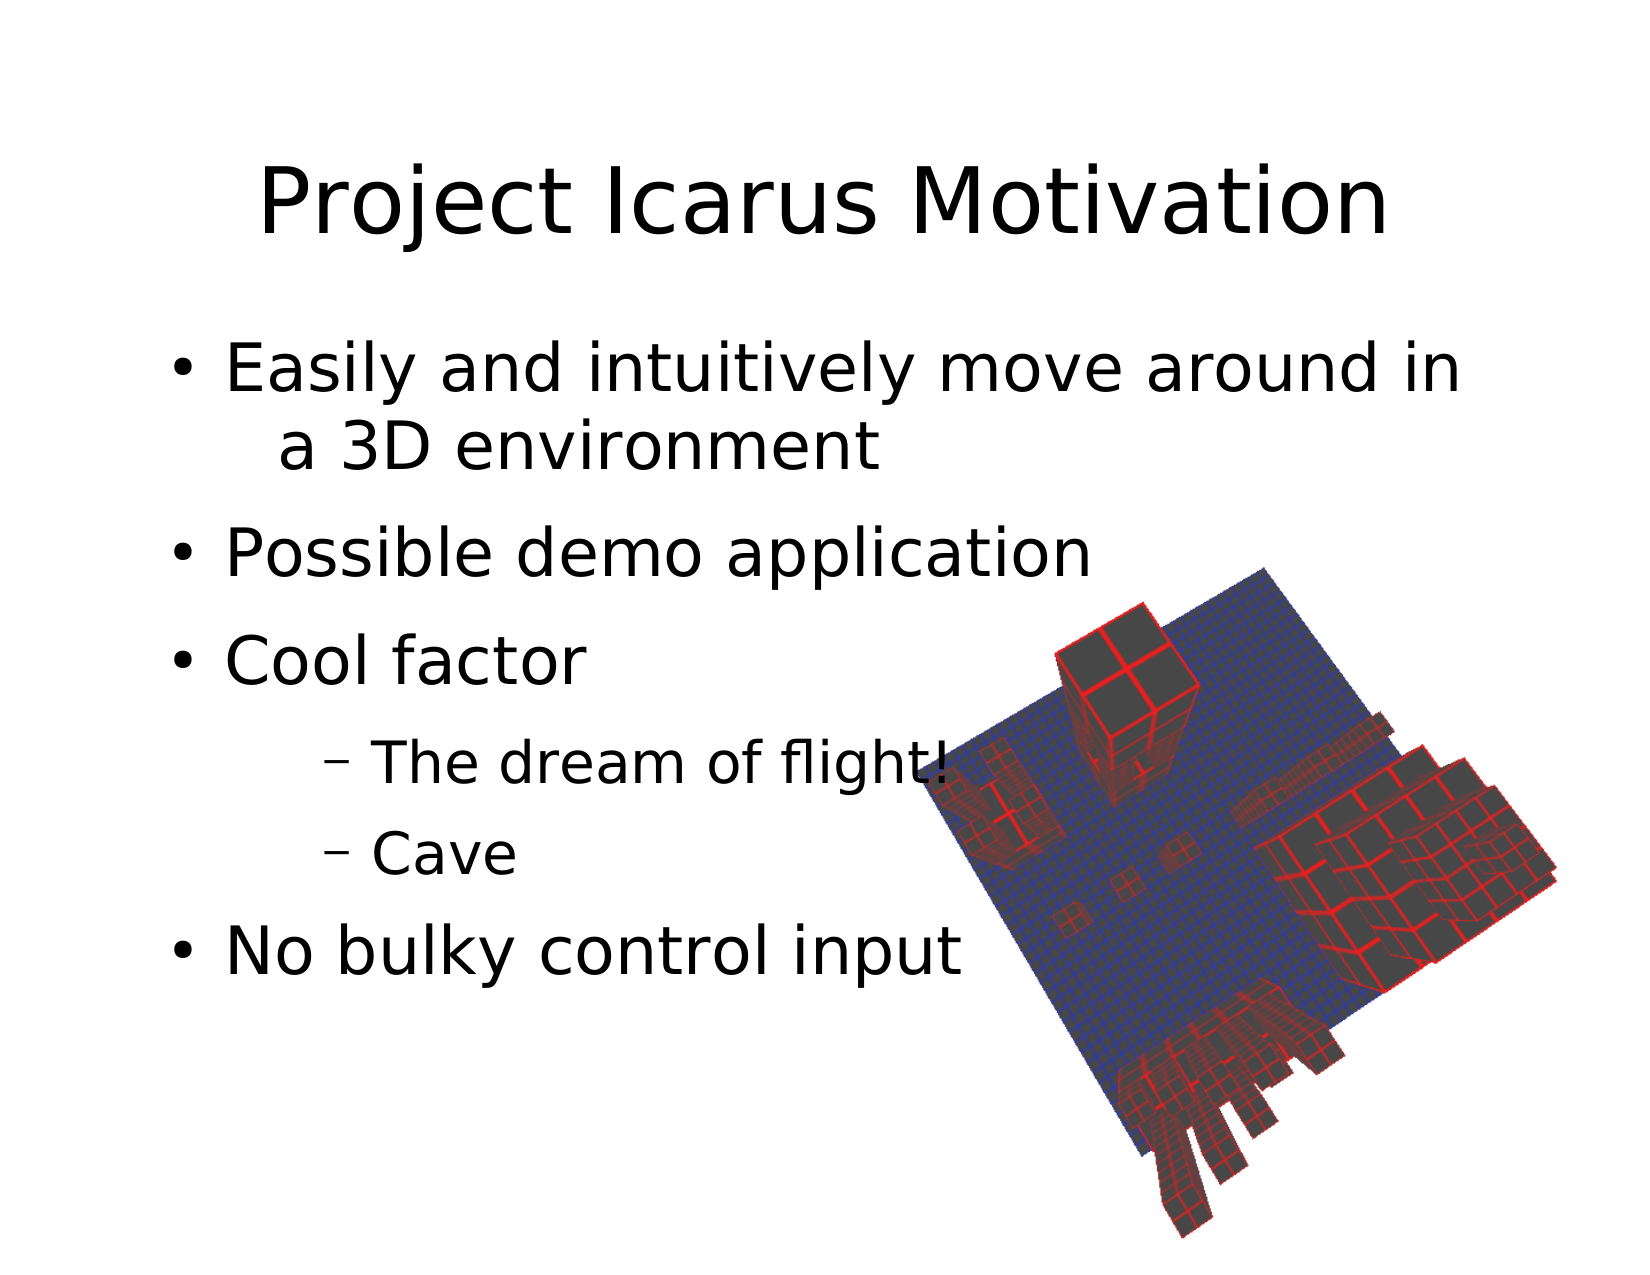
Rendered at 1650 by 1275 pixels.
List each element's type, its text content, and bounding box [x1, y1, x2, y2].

title Project Icarus Motivation [135, 105, 1515, 299]
picture [787, 471, 1650, 1259]
list Easily and intuitively move around in a 3D environment Possible demo application Cool factor The dream of flight! Cave No bulky control input [135, 329, 1515, 1094]
